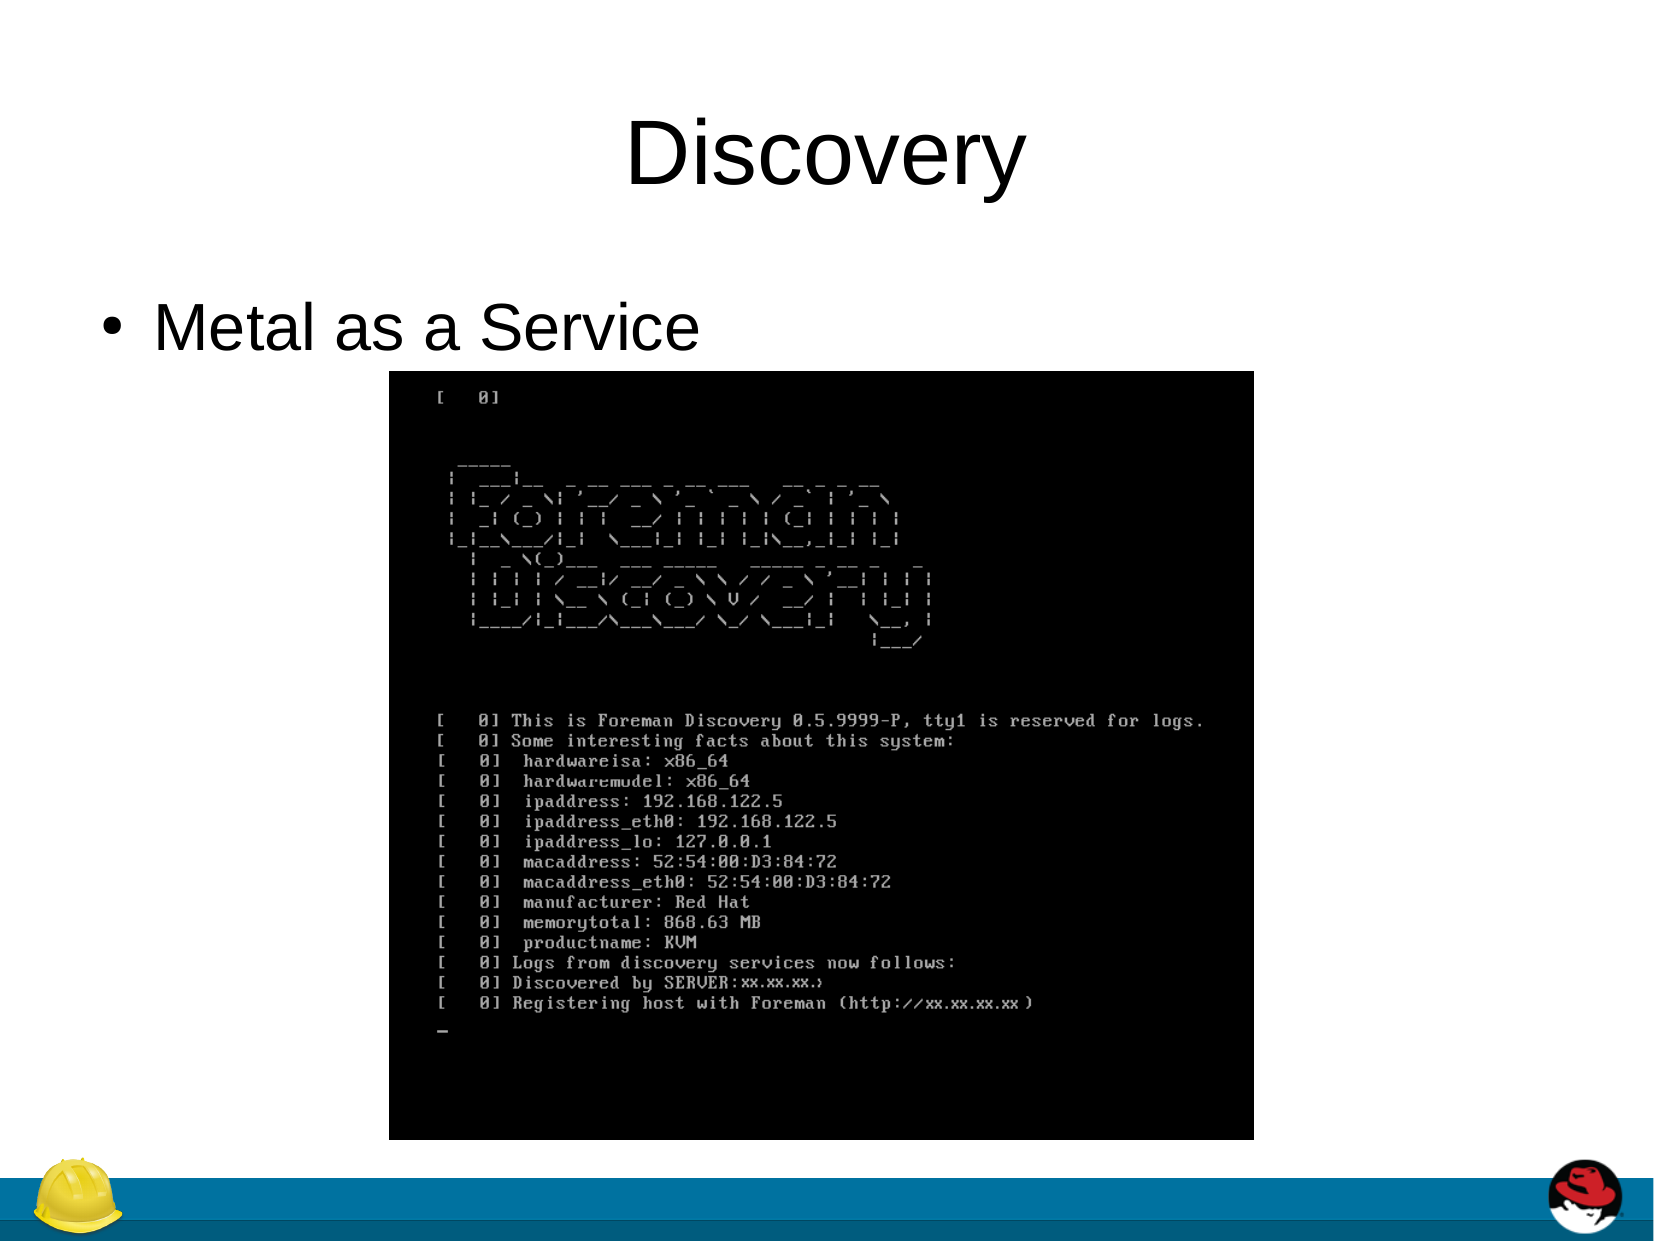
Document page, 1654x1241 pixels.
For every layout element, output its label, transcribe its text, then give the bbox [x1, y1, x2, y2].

picture [23, 1145, 130, 1235]
picture [389, 371, 1254, 1140]
picture [1547, 1157, 1630, 1233]
list Metal as a Service [82, 290, 1571, 1010]
title Discovery [82, 49, 1571, 257]
